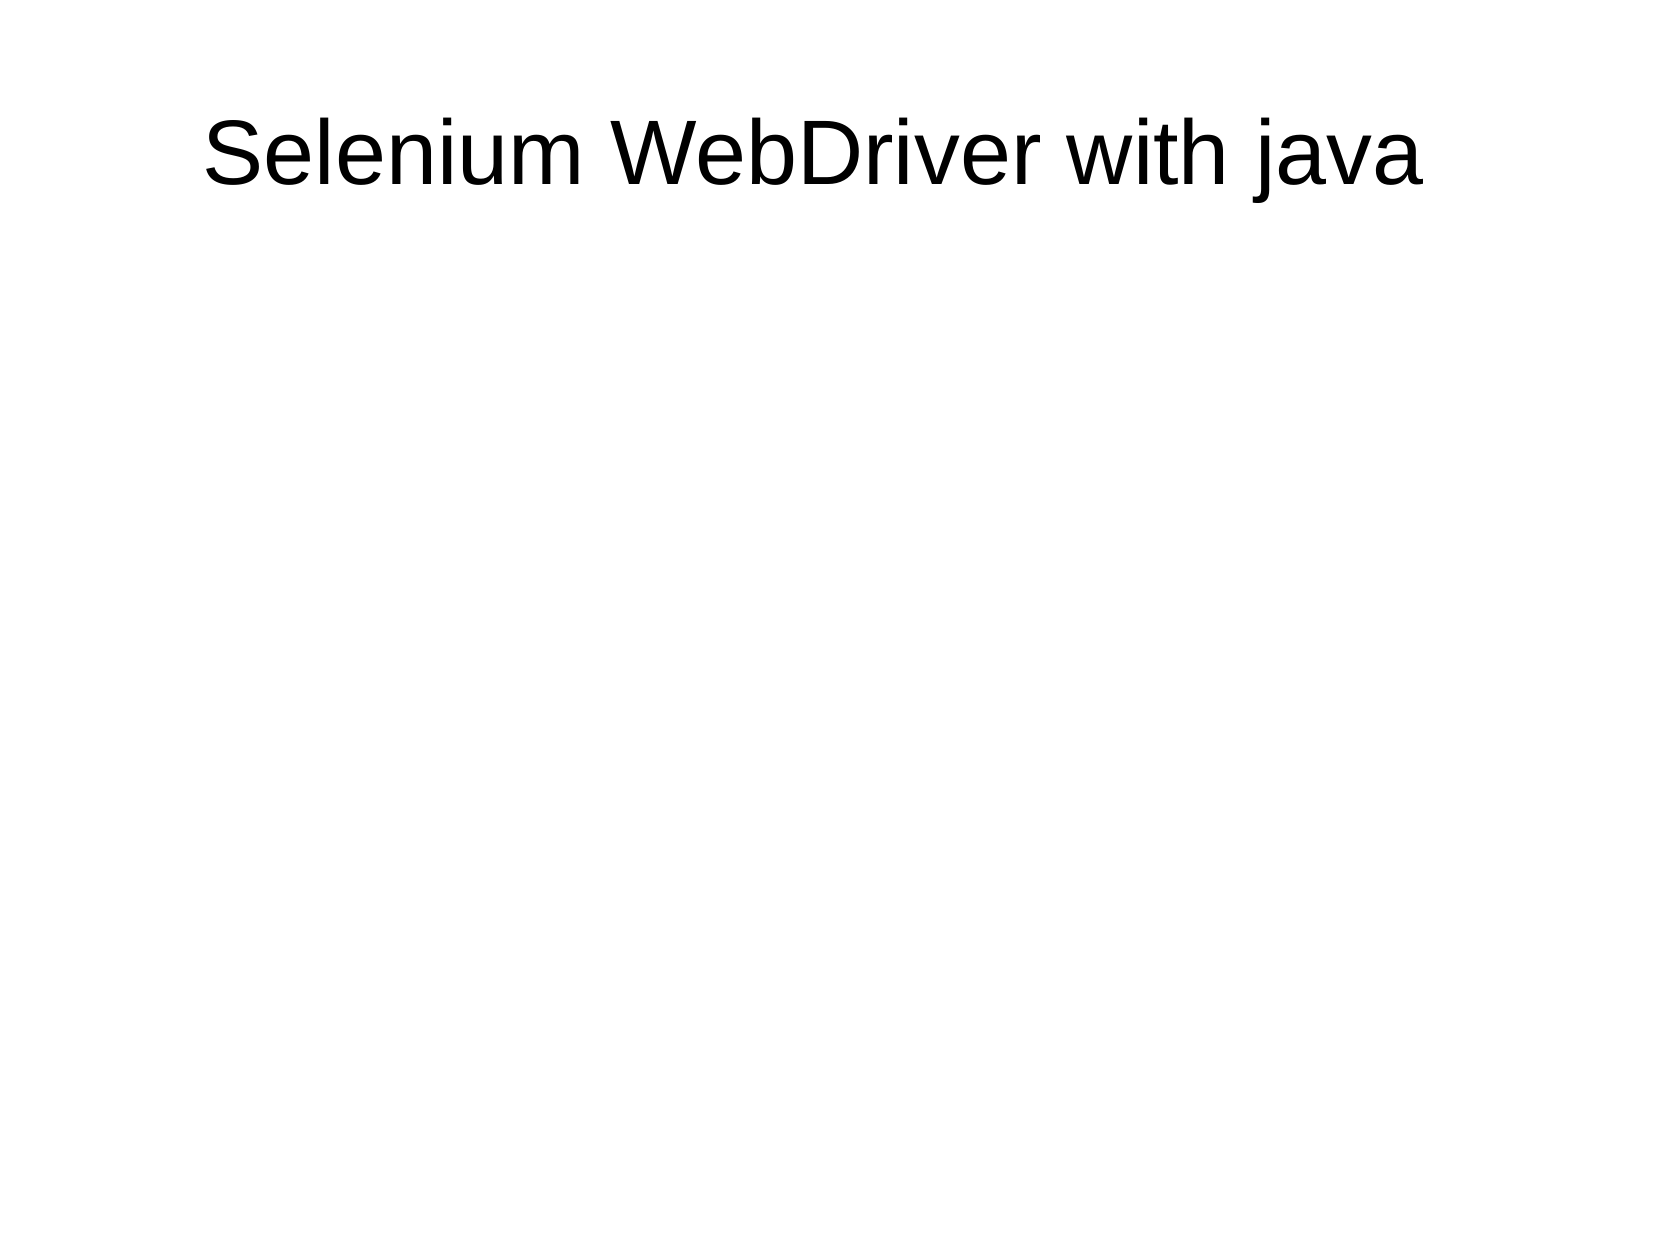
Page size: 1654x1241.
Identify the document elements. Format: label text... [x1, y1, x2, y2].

title Selenium WebDriver with java [82, 49, 1571, 257]
